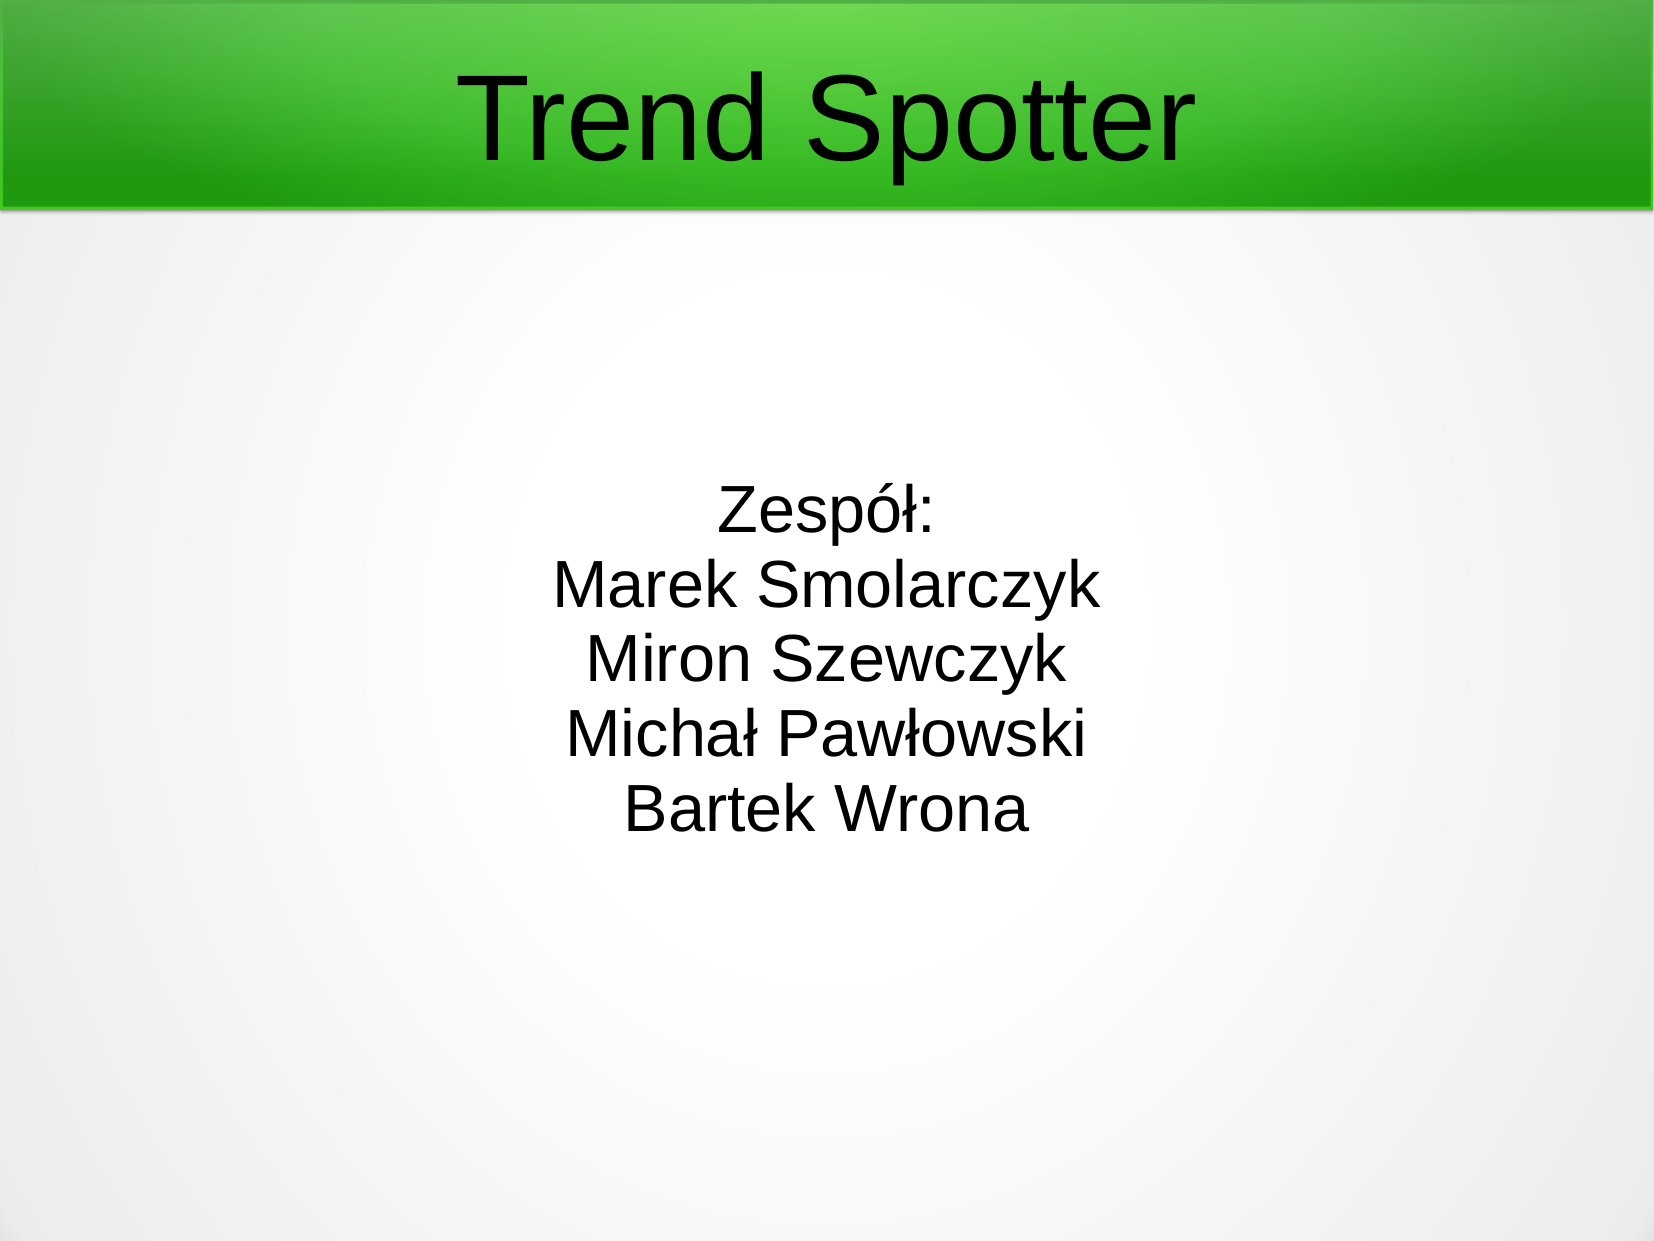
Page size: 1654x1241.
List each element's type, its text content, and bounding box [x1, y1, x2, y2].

subtitle Zespół: Marek Smolarczyk Miron Szewczyk Michał Pawłowski Bartek Wrona [82, 299, 1571, 1019]
title Trend Spotter [82, 47, 1571, 189]
